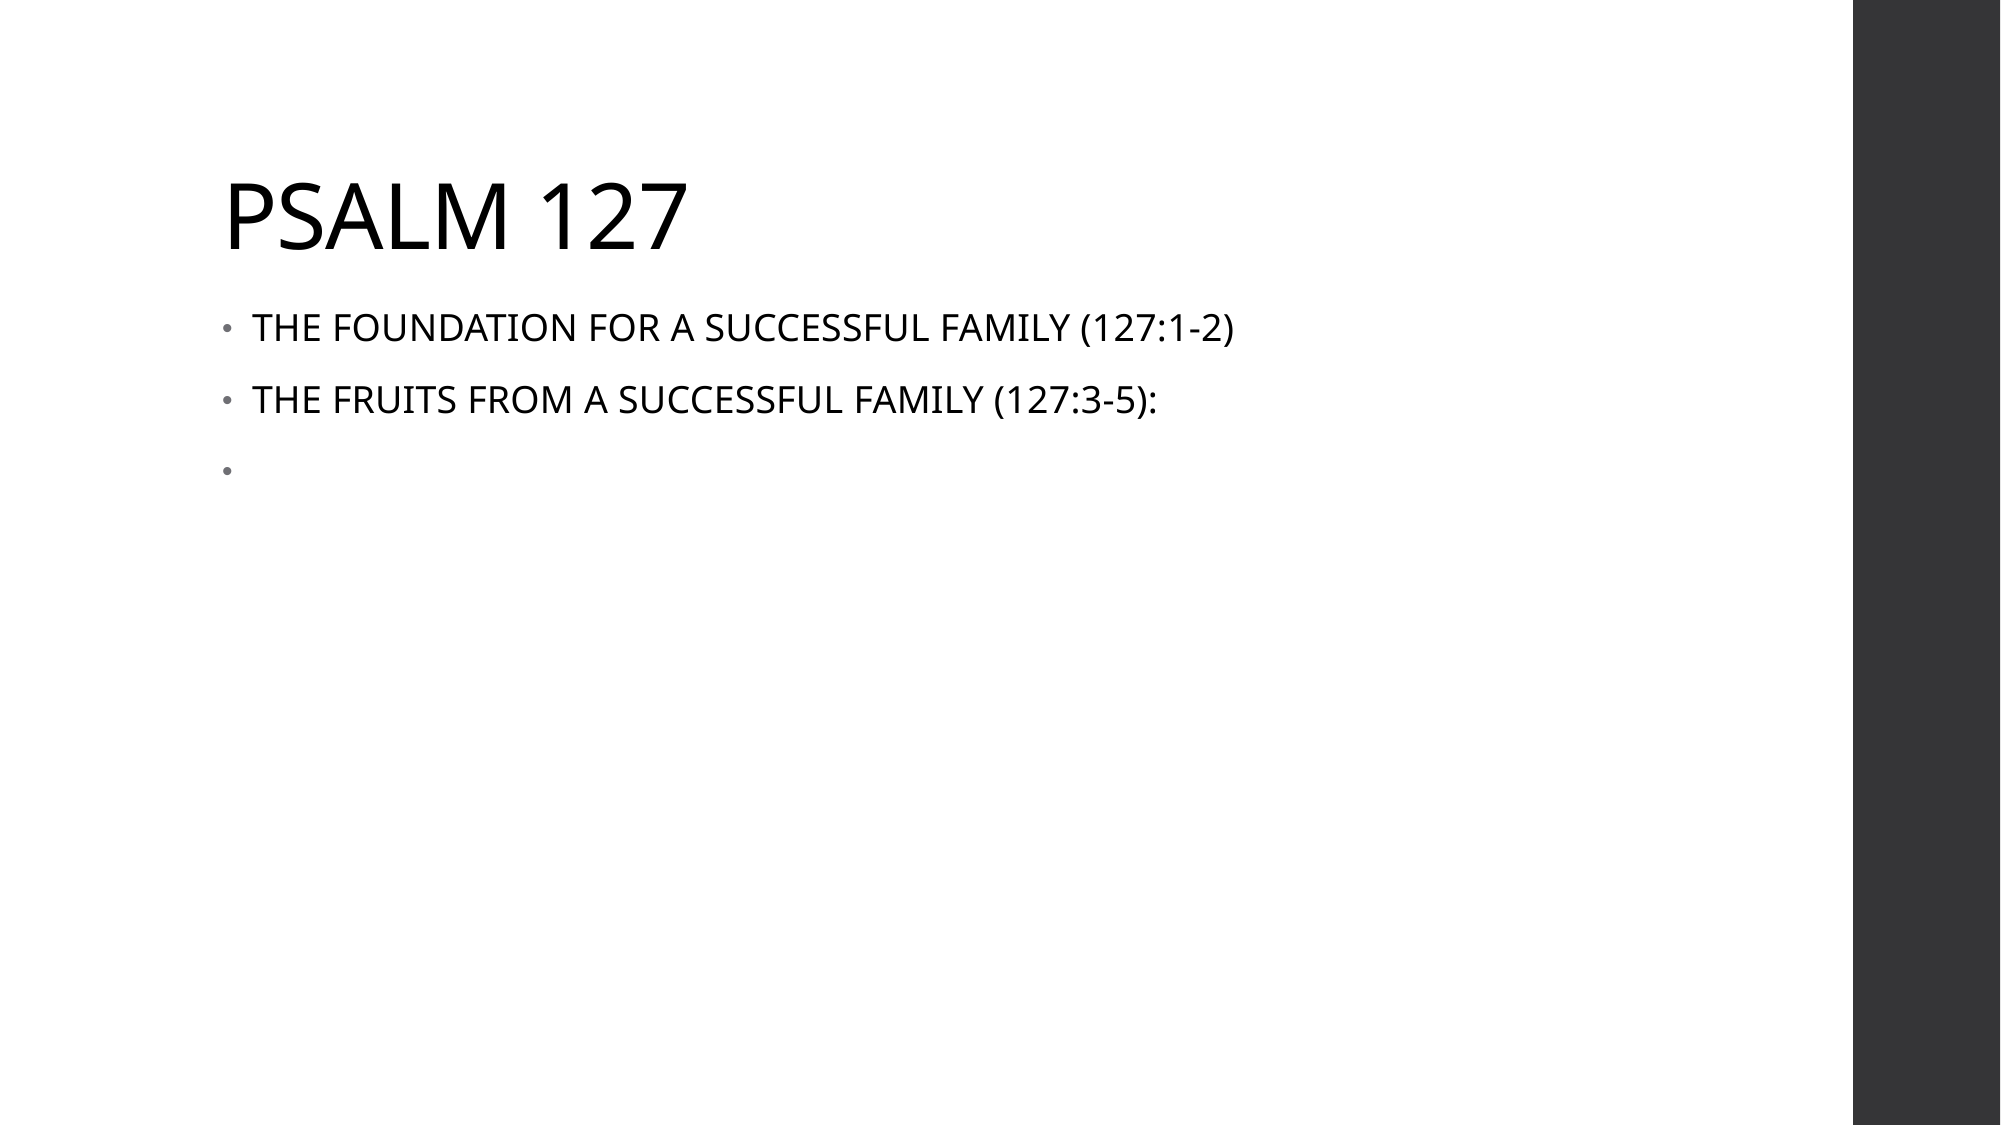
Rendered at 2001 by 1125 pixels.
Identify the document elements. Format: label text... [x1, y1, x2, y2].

list THE FOUNDATION FOR A SUCCESSFUL FAMILY (127:1-2) THE FRUITS FROM A SUCCESSFUL FAMILY (127:3-5): [206, 299, 1617, 1014]
title PSALM 127 [206, 60, 1797, 278]
